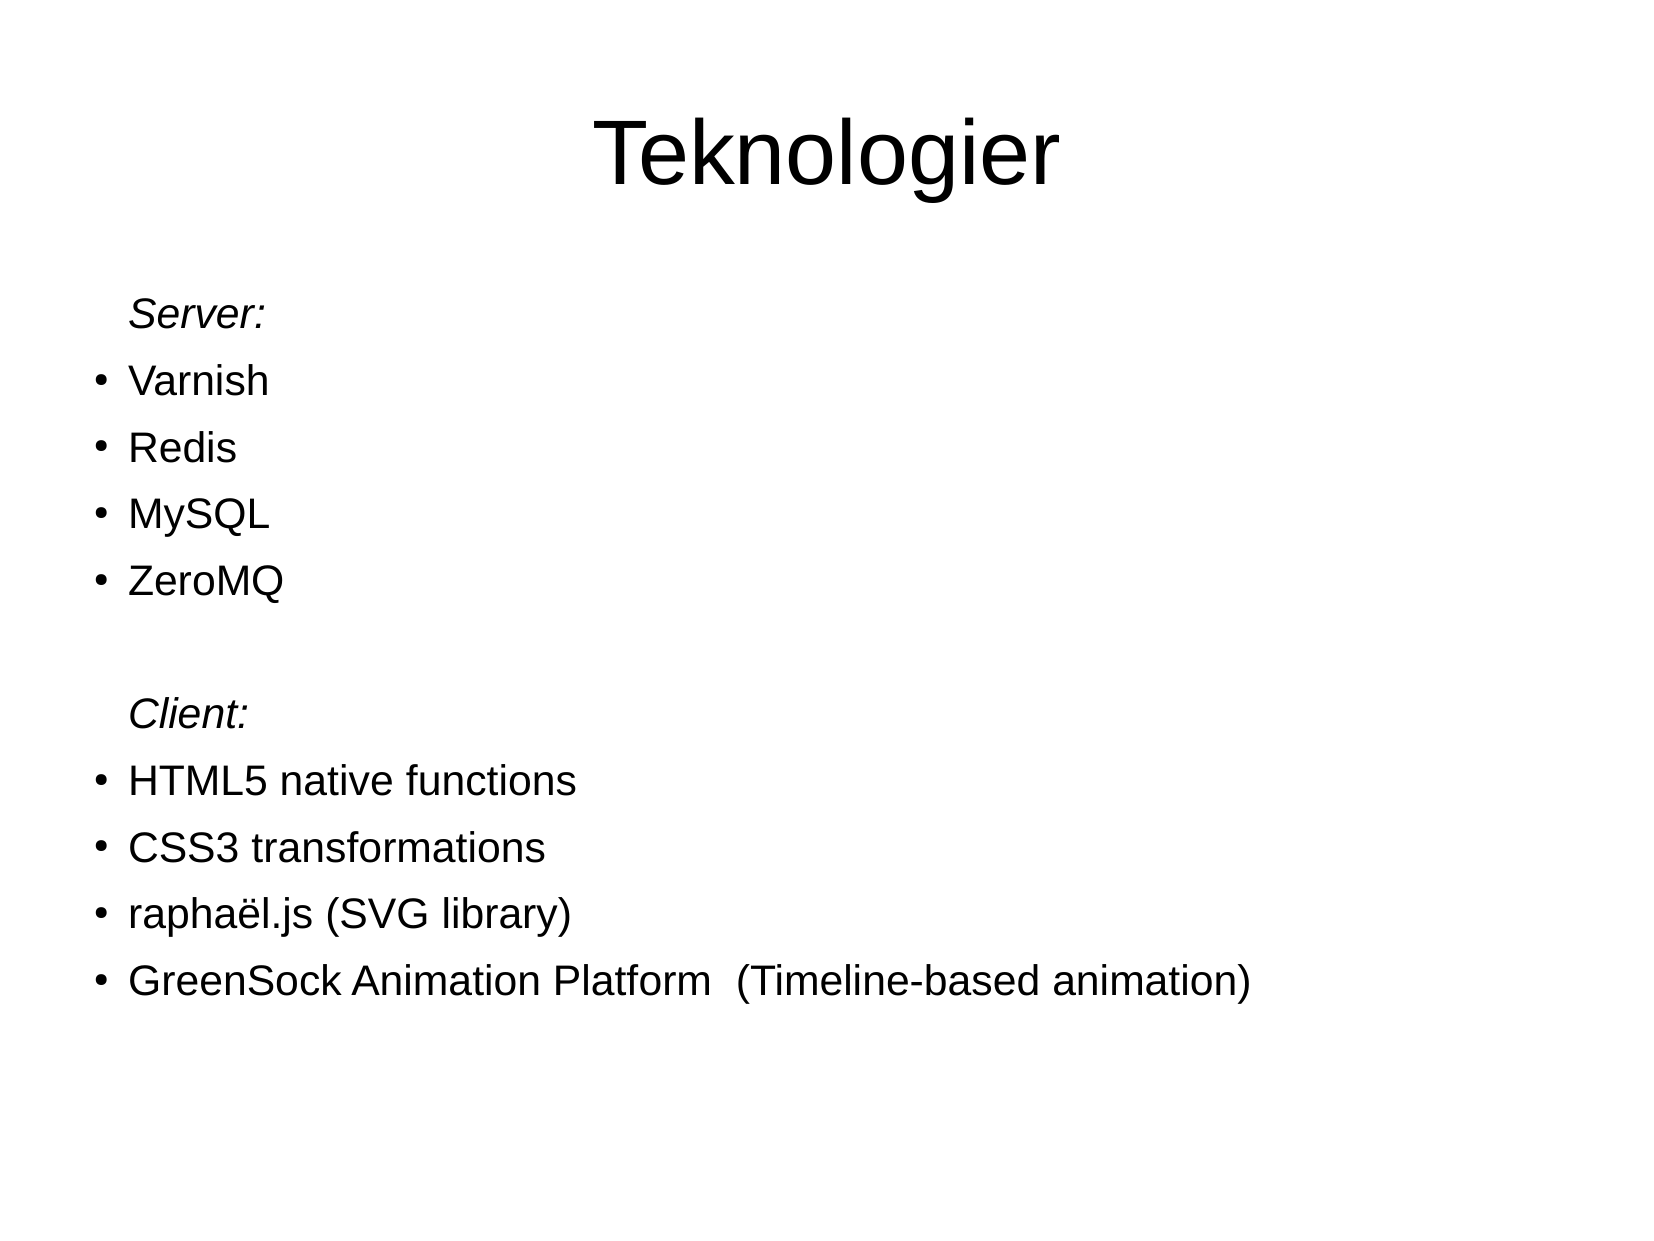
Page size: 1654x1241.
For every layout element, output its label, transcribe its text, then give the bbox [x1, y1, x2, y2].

list Server: Varnish Redis MySQL ZeroMQ Client: HTML5 native functions CSS3 transformations raphaël.js (SVG library) GreenSock Animation Platform (Timeline-based animation) [82, 290, 1571, 1010]
title Teknologier [82, 49, 1571, 257]
